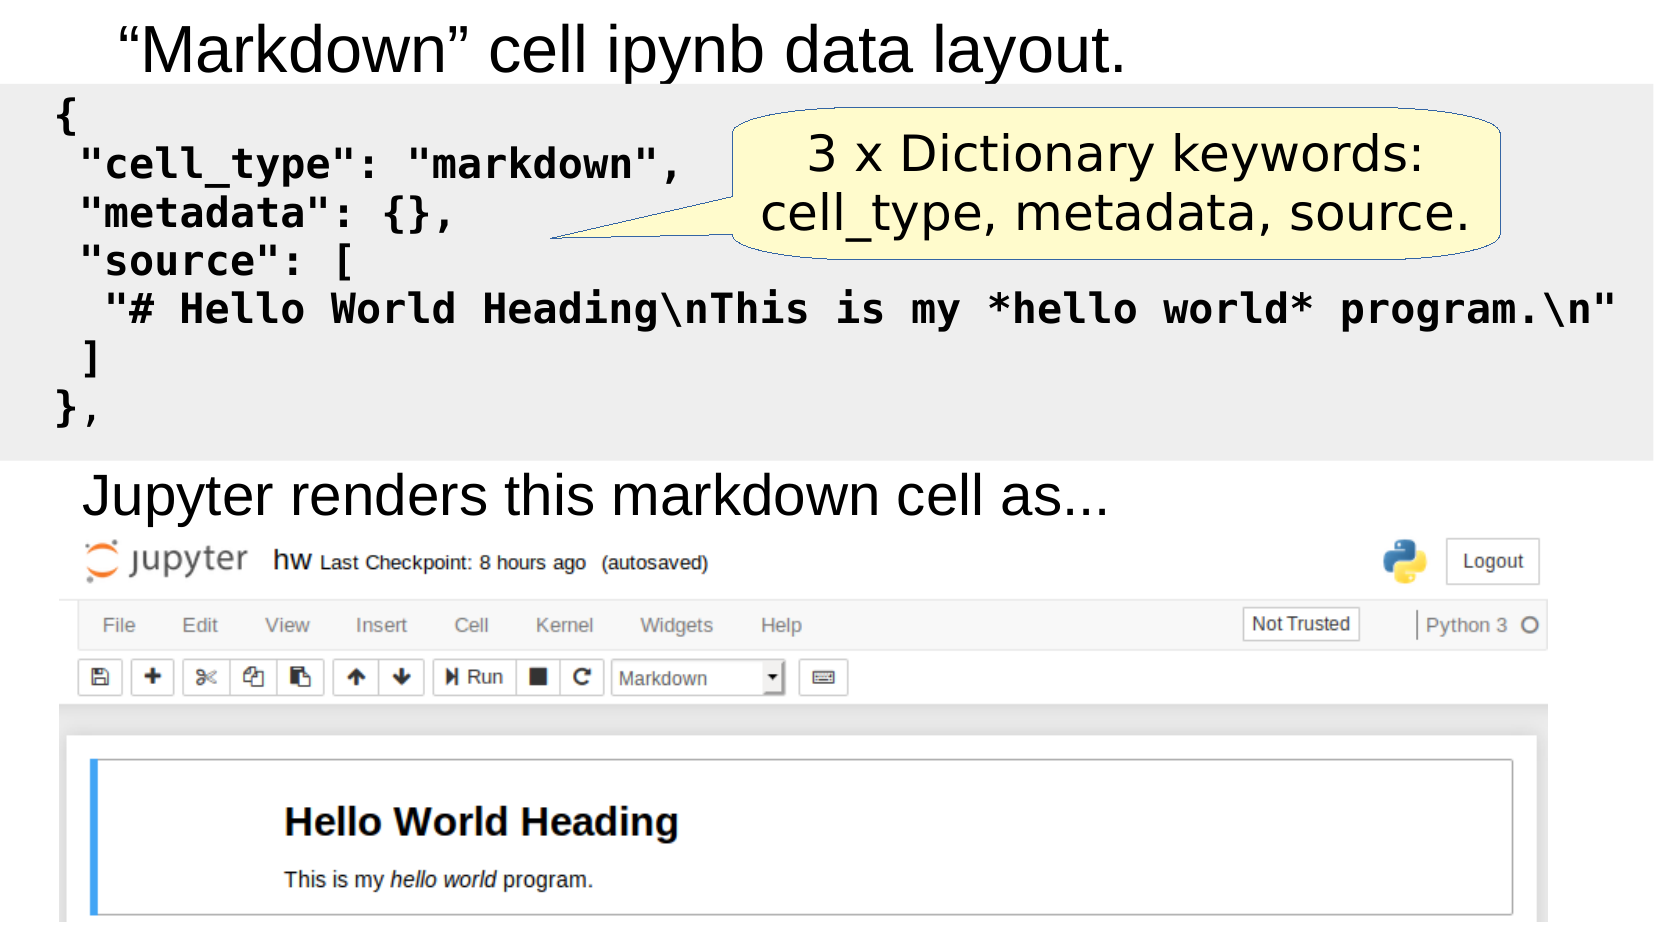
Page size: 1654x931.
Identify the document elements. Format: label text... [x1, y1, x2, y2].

text_box { "cell_type": "markdown", "metadata": {}, "source": [ "# Hello World Heading\nThis is my *hello world* program.\n" ] }, [0, 83, 1654, 461]
text_box 3 x Dictionary keywords: cell_type, metadata, source. [550, 107, 1501, 260]
text_box Jupyter renders this markdown cell as... [47, 458, 1571, 532]
picture [59, 532, 1548, 922]
text_box “Markdown” cell ipynb data layout. [82, 5, 1571, 83]
